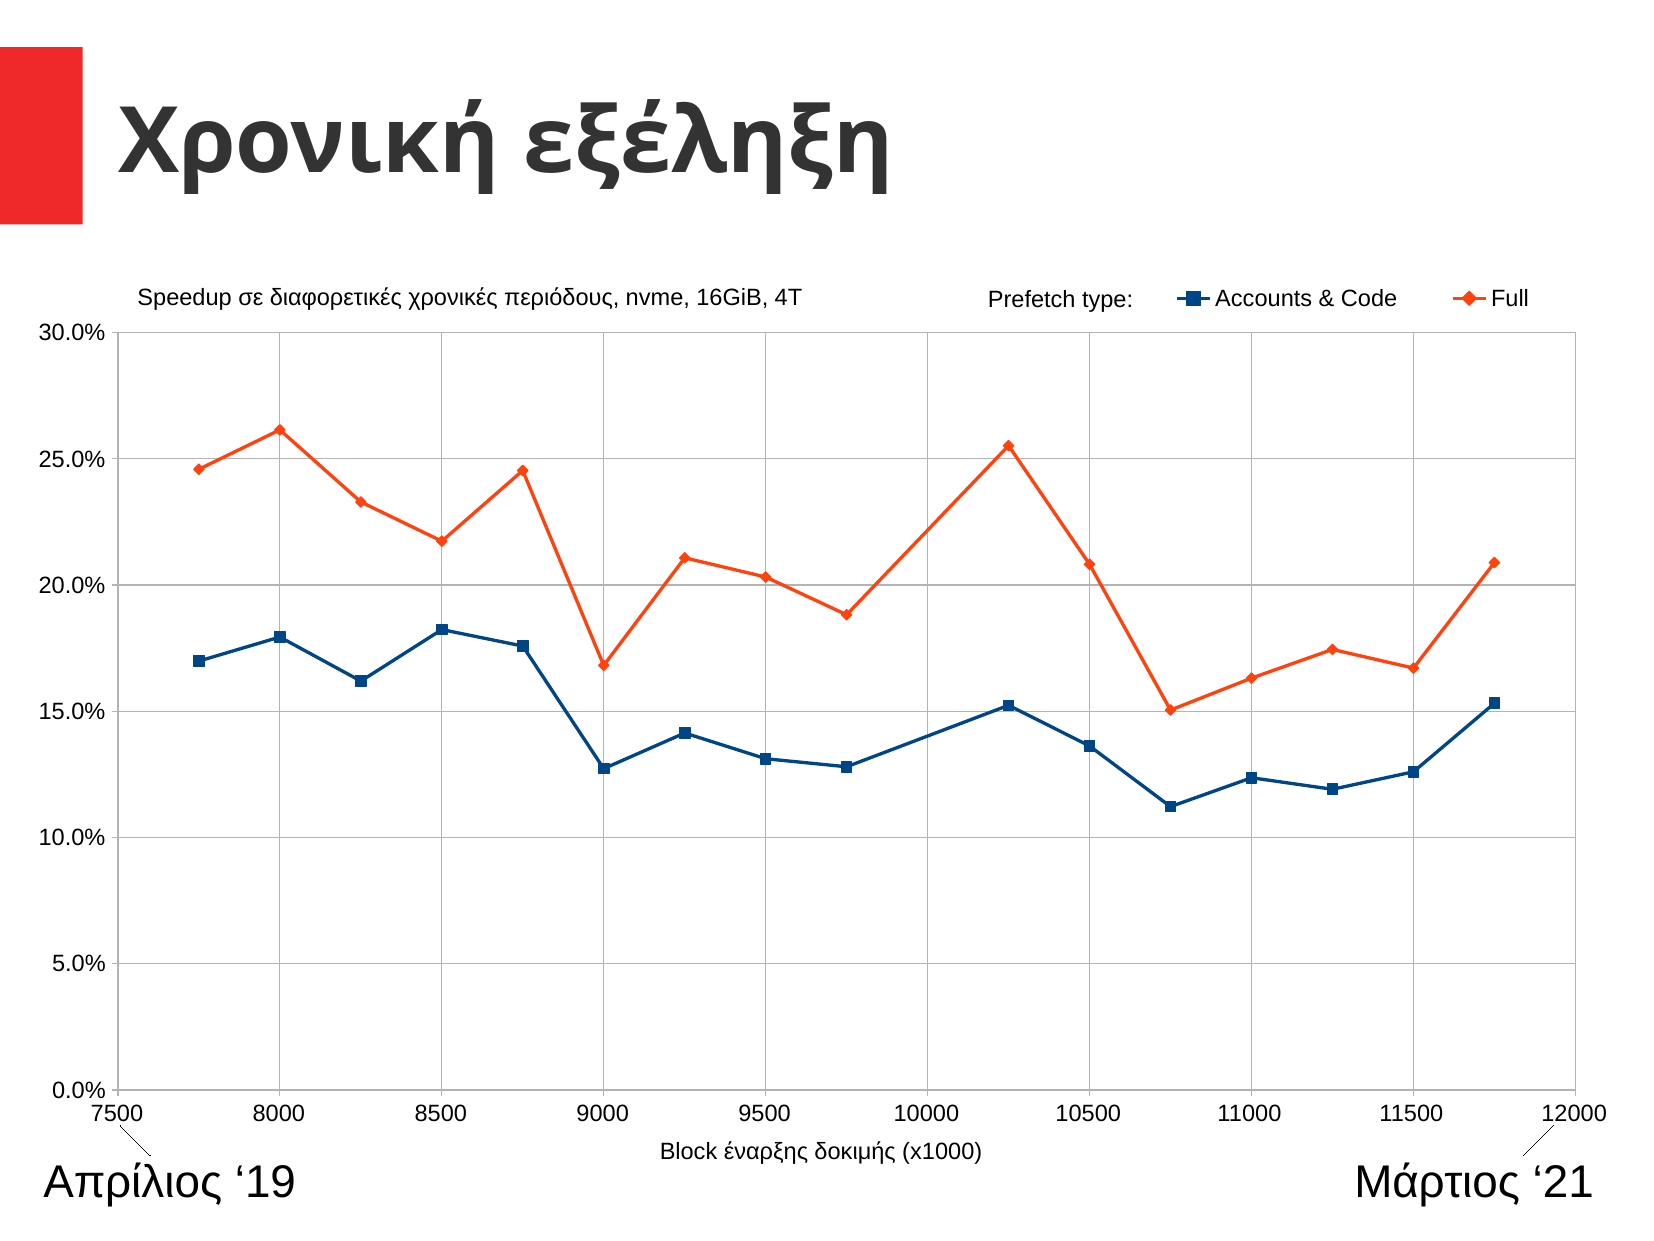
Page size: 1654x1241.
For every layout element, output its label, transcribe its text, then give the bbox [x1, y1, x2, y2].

text_box Απρίλιος ‘19 [27, 1151, 313, 1212]
text_box Μάρτιος ‘21 [1331, 1151, 1617, 1212]
picture [5, 256, 1641, 1177]
title Χρονική εξέληξη [118, 30, 1606, 245]
